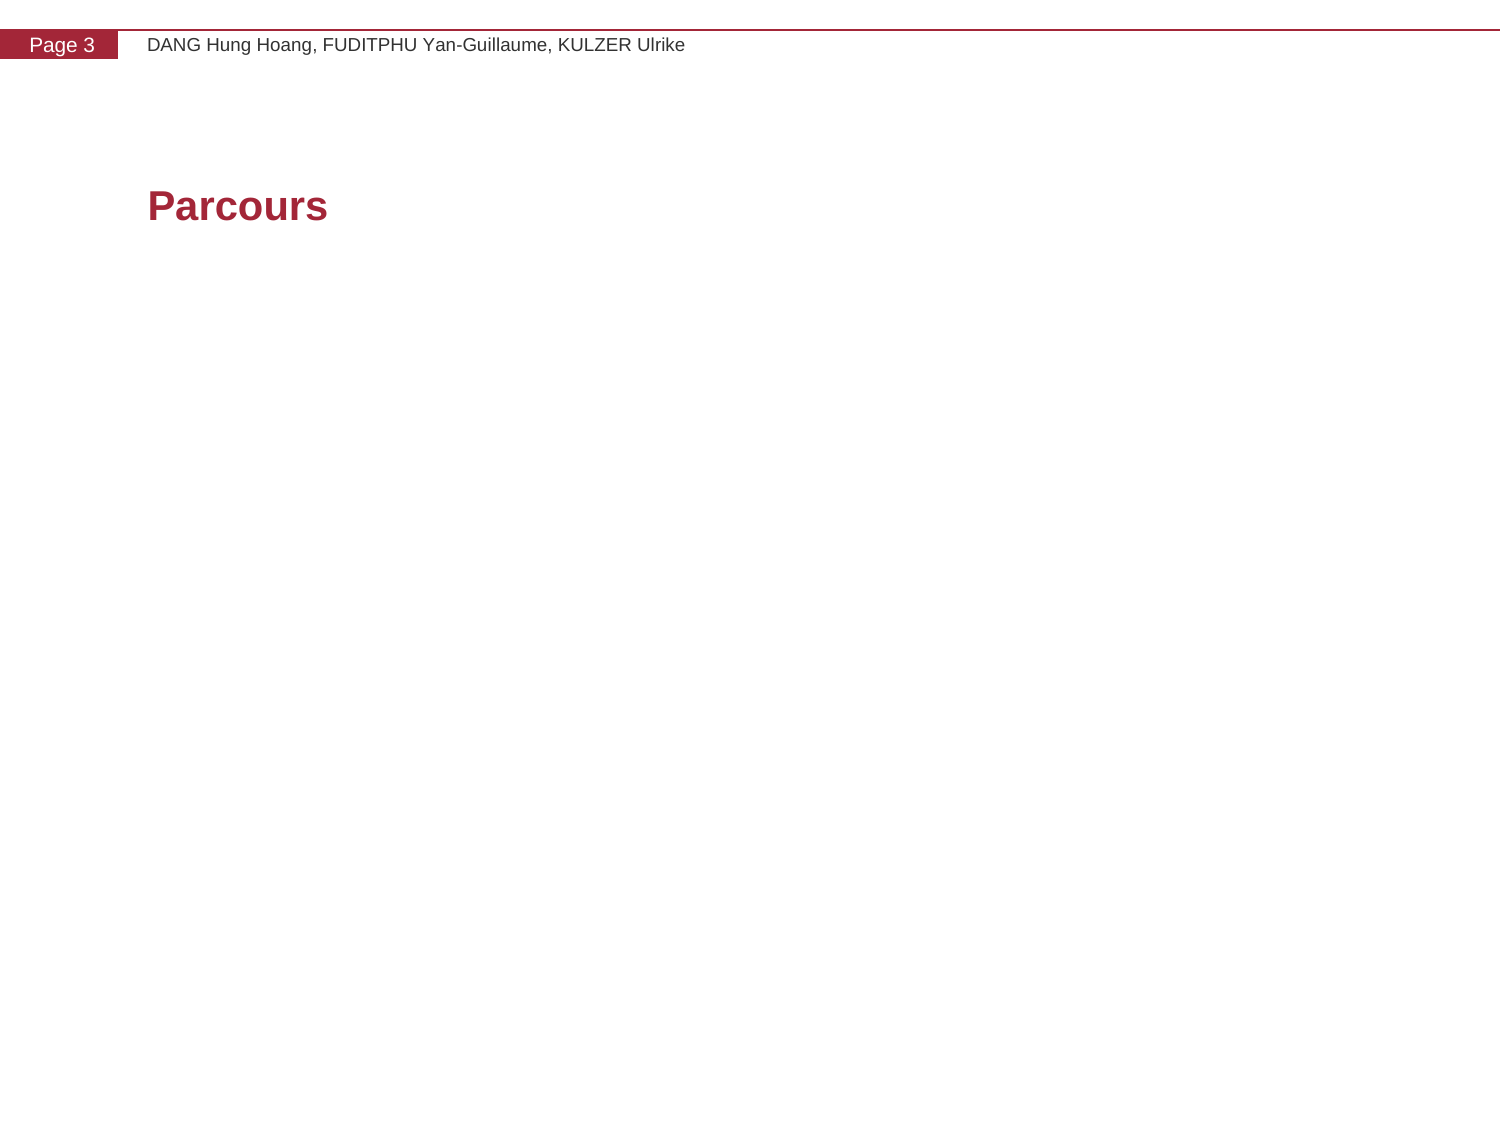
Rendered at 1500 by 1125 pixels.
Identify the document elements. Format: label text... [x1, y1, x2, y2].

title Parcours [132, 149, 1413, 258]
